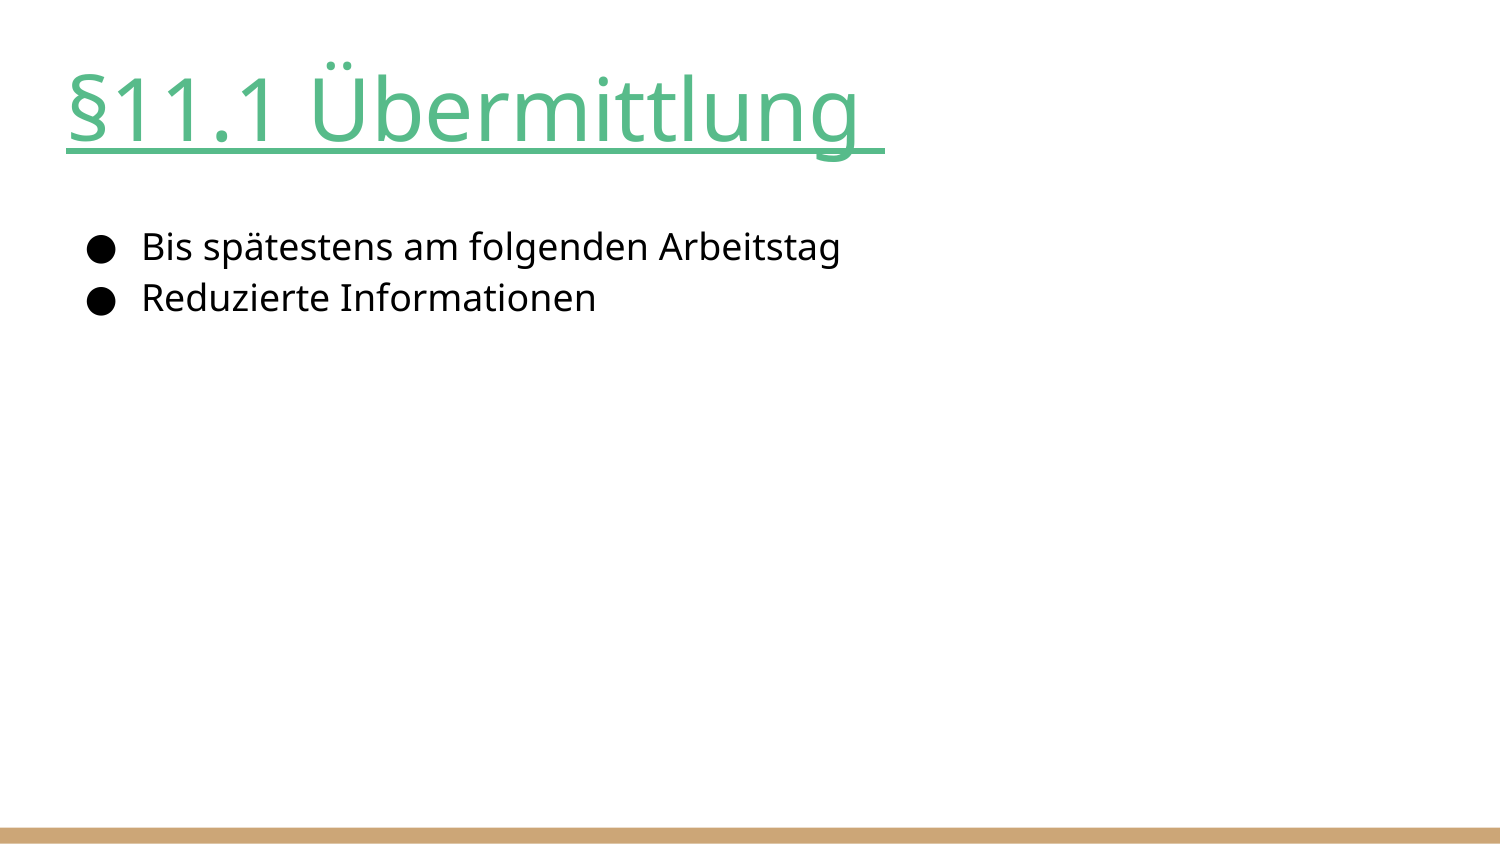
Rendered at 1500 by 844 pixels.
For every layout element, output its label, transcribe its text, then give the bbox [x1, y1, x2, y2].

list Bis spätestens am folgenden Arbeitstag Reduzierte Informationen [51, 200, 1449, 752]
title §11.1 Übermittlung [51, 51, 1449, 189]
